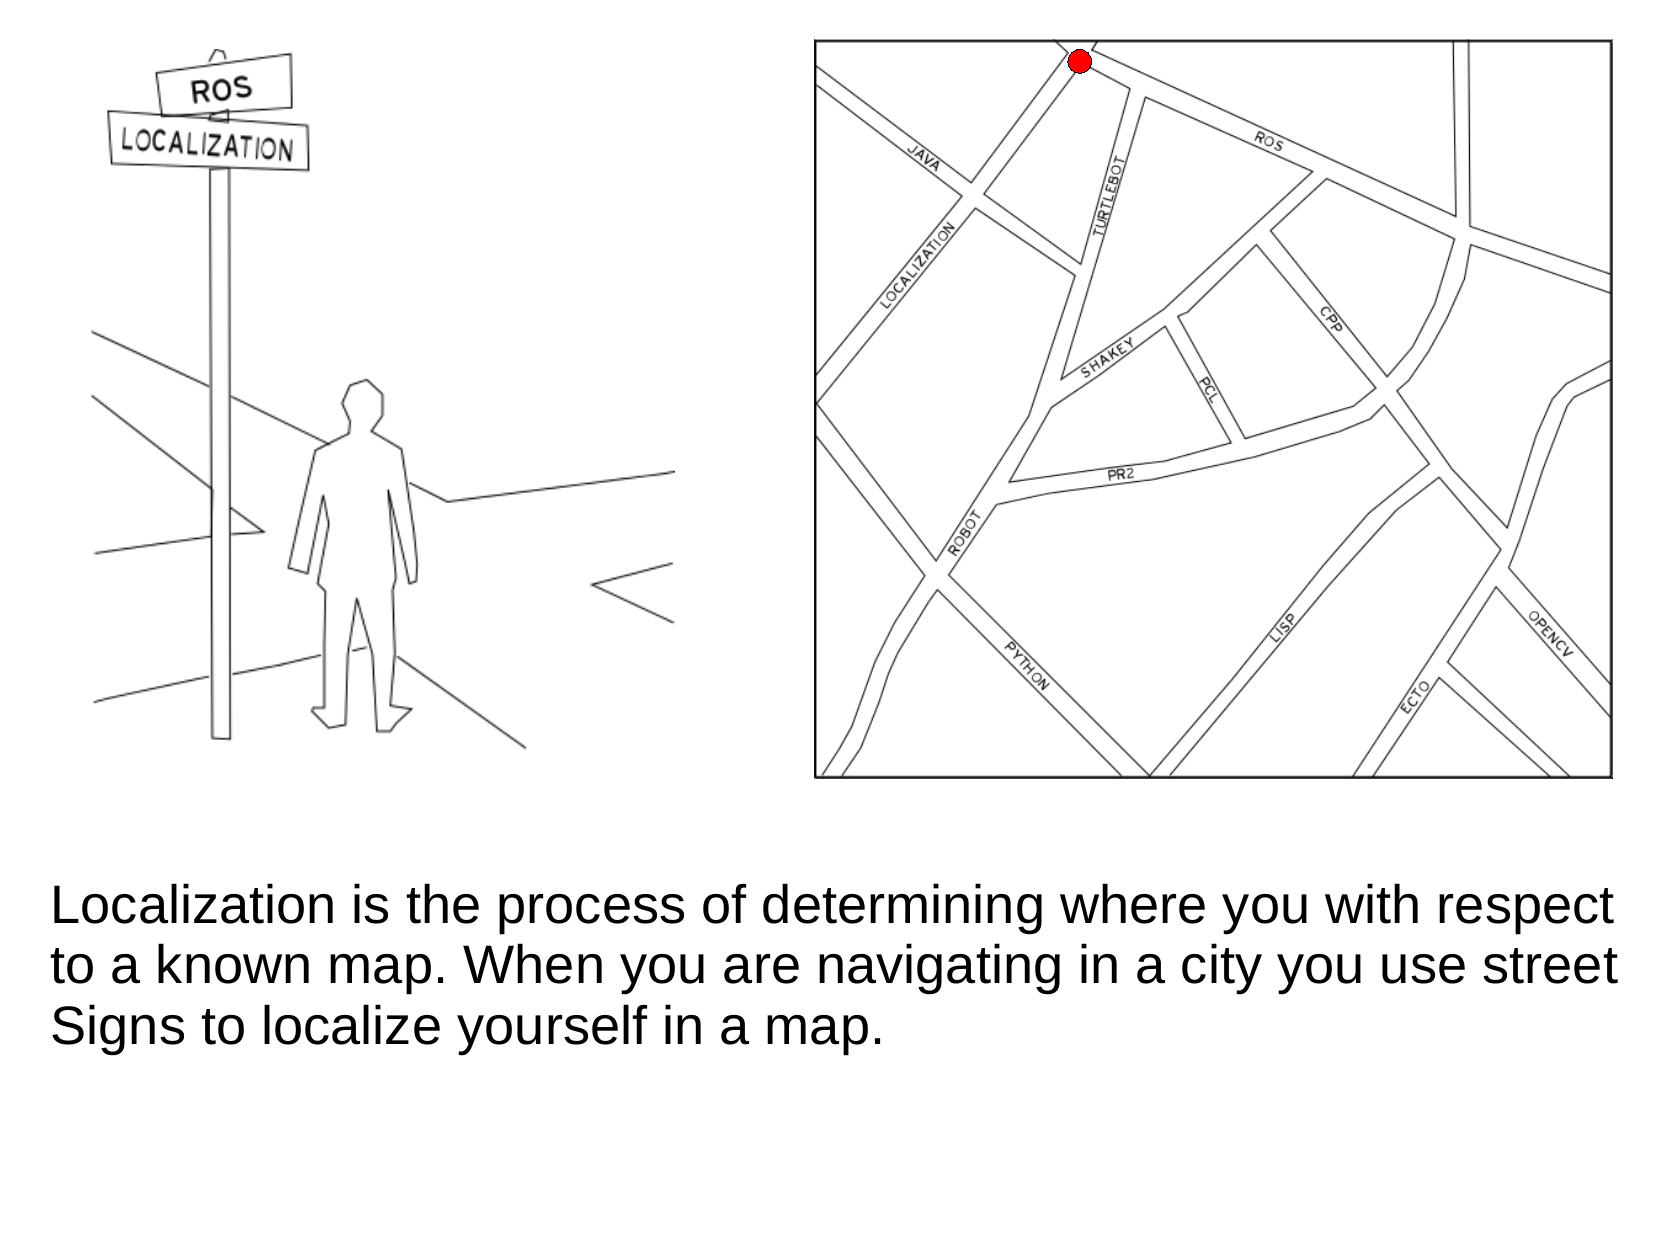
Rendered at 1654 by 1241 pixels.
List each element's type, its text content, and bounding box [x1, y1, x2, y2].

text_box Localization is the process of determining where you with respect to a known map. When you are navigating in a city you use street Signs to localize yourself in a map. [35, 866, 1636, 1064]
text_box [1067, 49, 1092, 74]
picture [814, 39, 1613, 779]
picture [91, 49, 676, 751]
